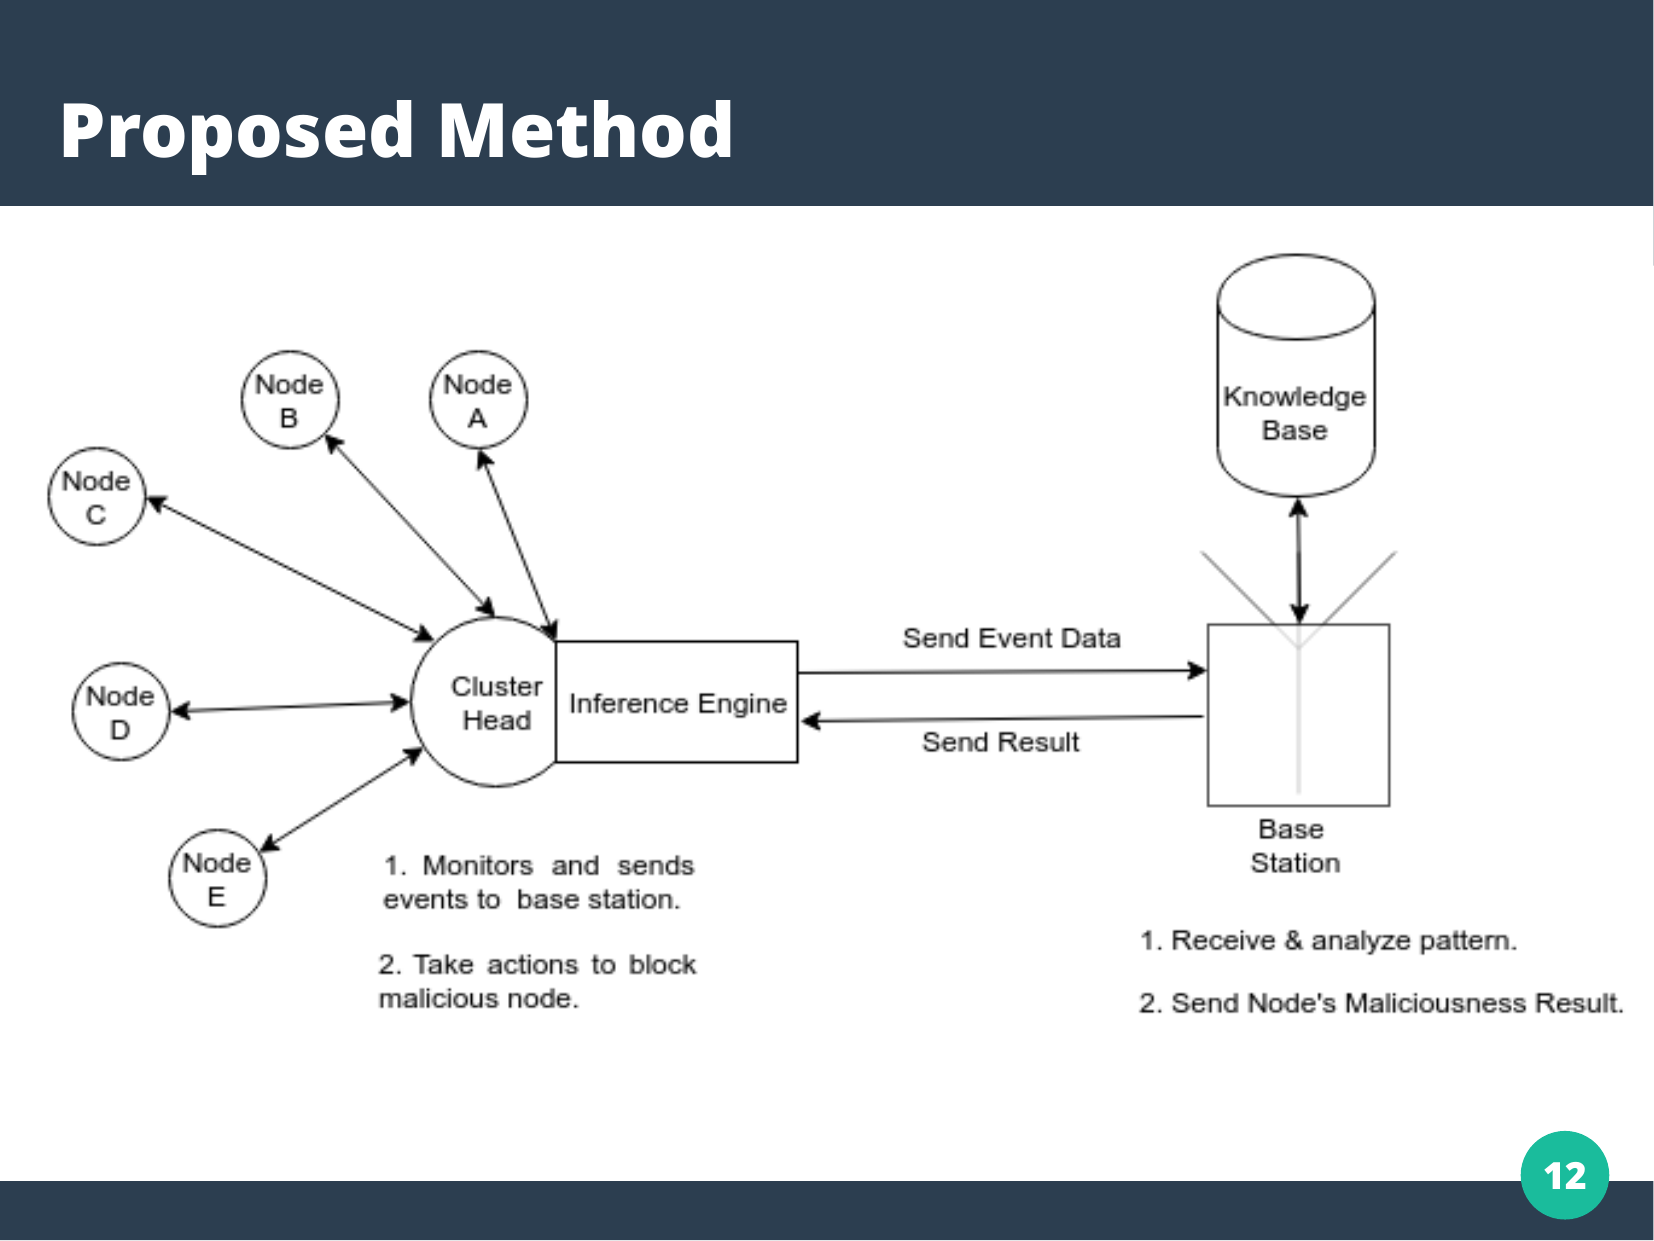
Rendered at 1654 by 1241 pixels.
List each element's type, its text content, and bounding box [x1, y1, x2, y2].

picture [0, 206, 1654, 1093]
title Proposed Method [59, 49, 1595, 206]
